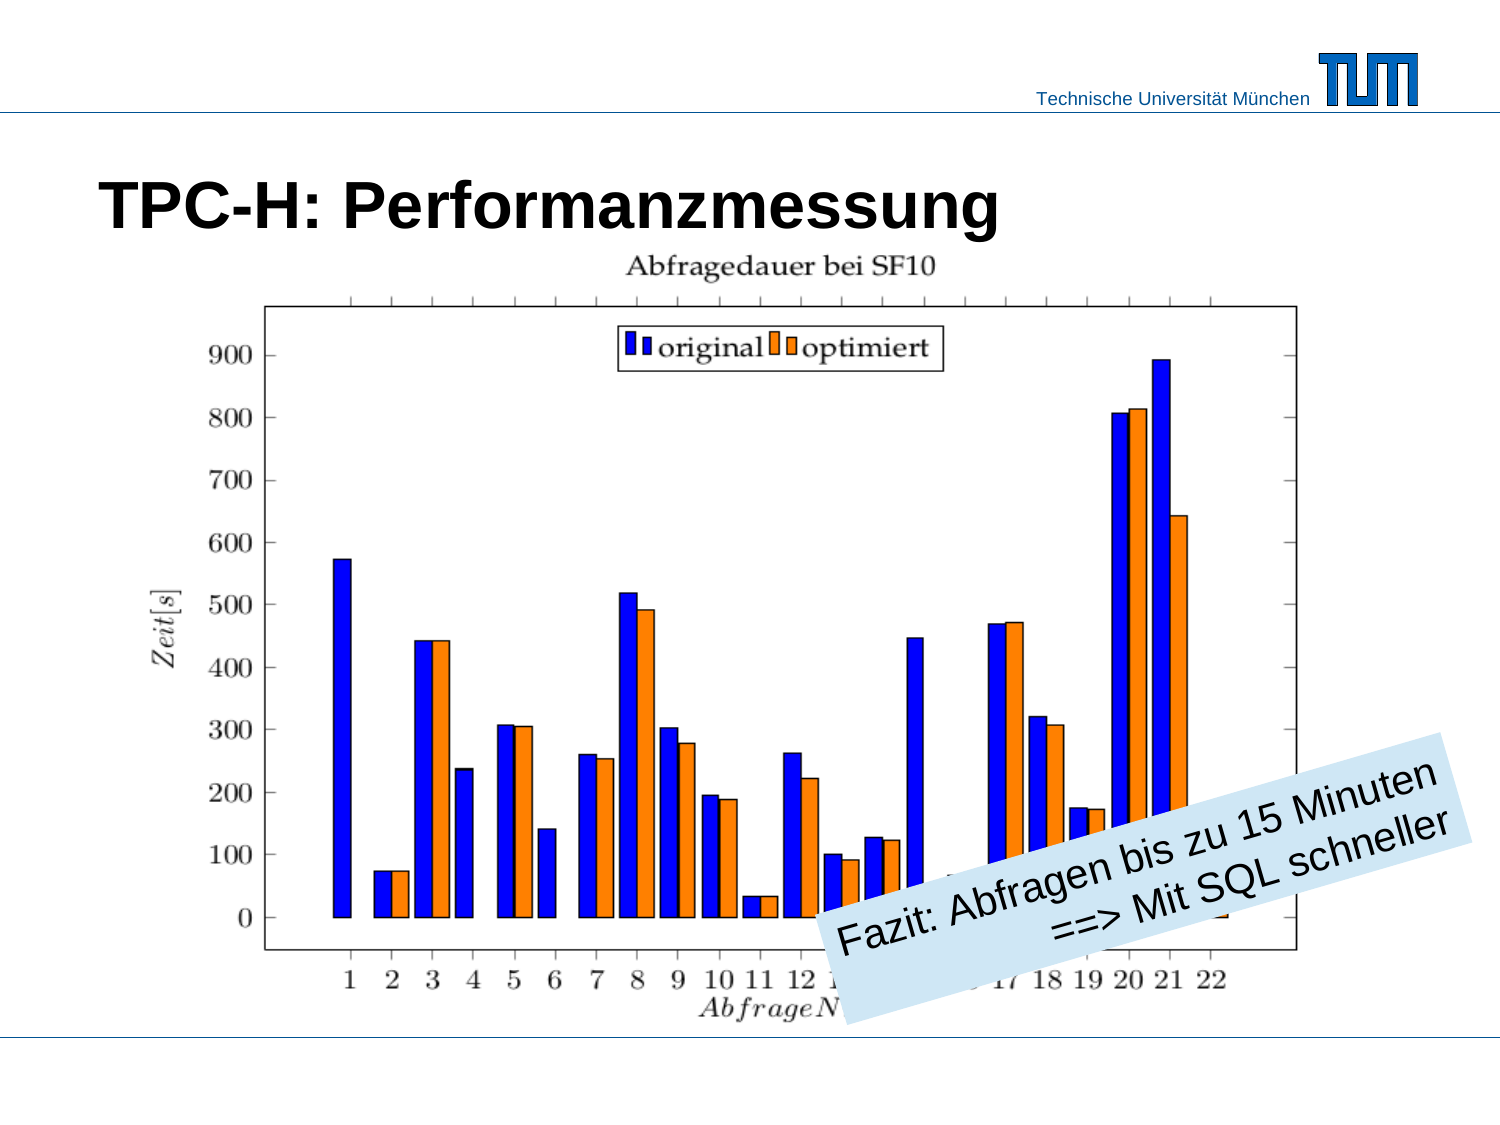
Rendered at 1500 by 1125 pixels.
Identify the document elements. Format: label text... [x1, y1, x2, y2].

text_box Fazit: Abfragen bis zu 15 Minuten ==> Mit SQL schneller [814, 732, 1472, 1026]
picture [130, 247, 1332, 1028]
title TPC-H: Performanzmessung [83, 74, 1417, 250]
